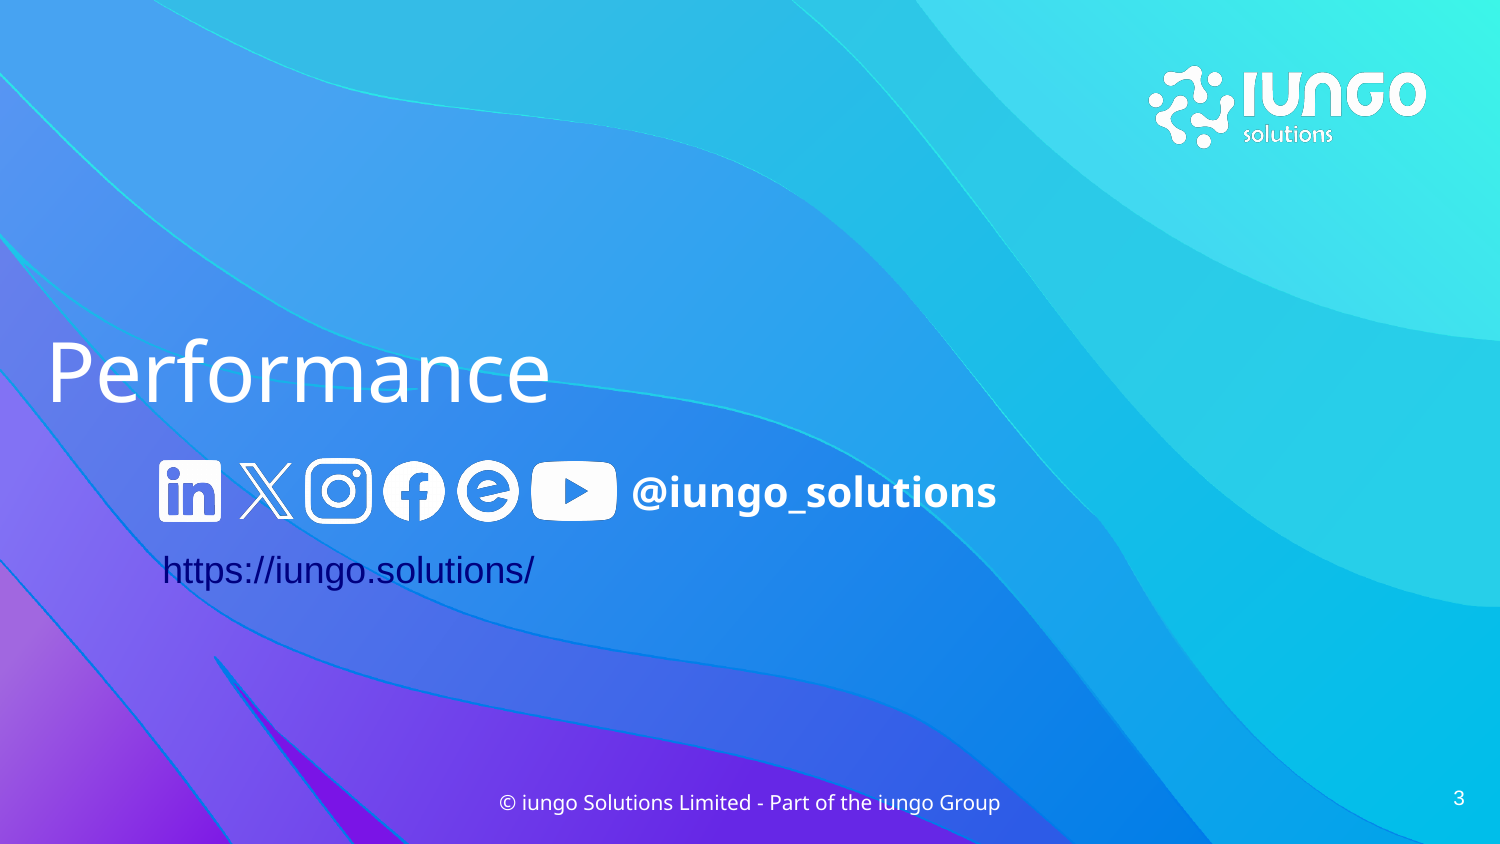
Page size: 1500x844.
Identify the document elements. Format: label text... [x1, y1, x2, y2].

slide_number <number> [1389, 764, 1480, 830]
picture [0, 0, 1500, 844]
title Performance [30, 97, 1407, 434]
